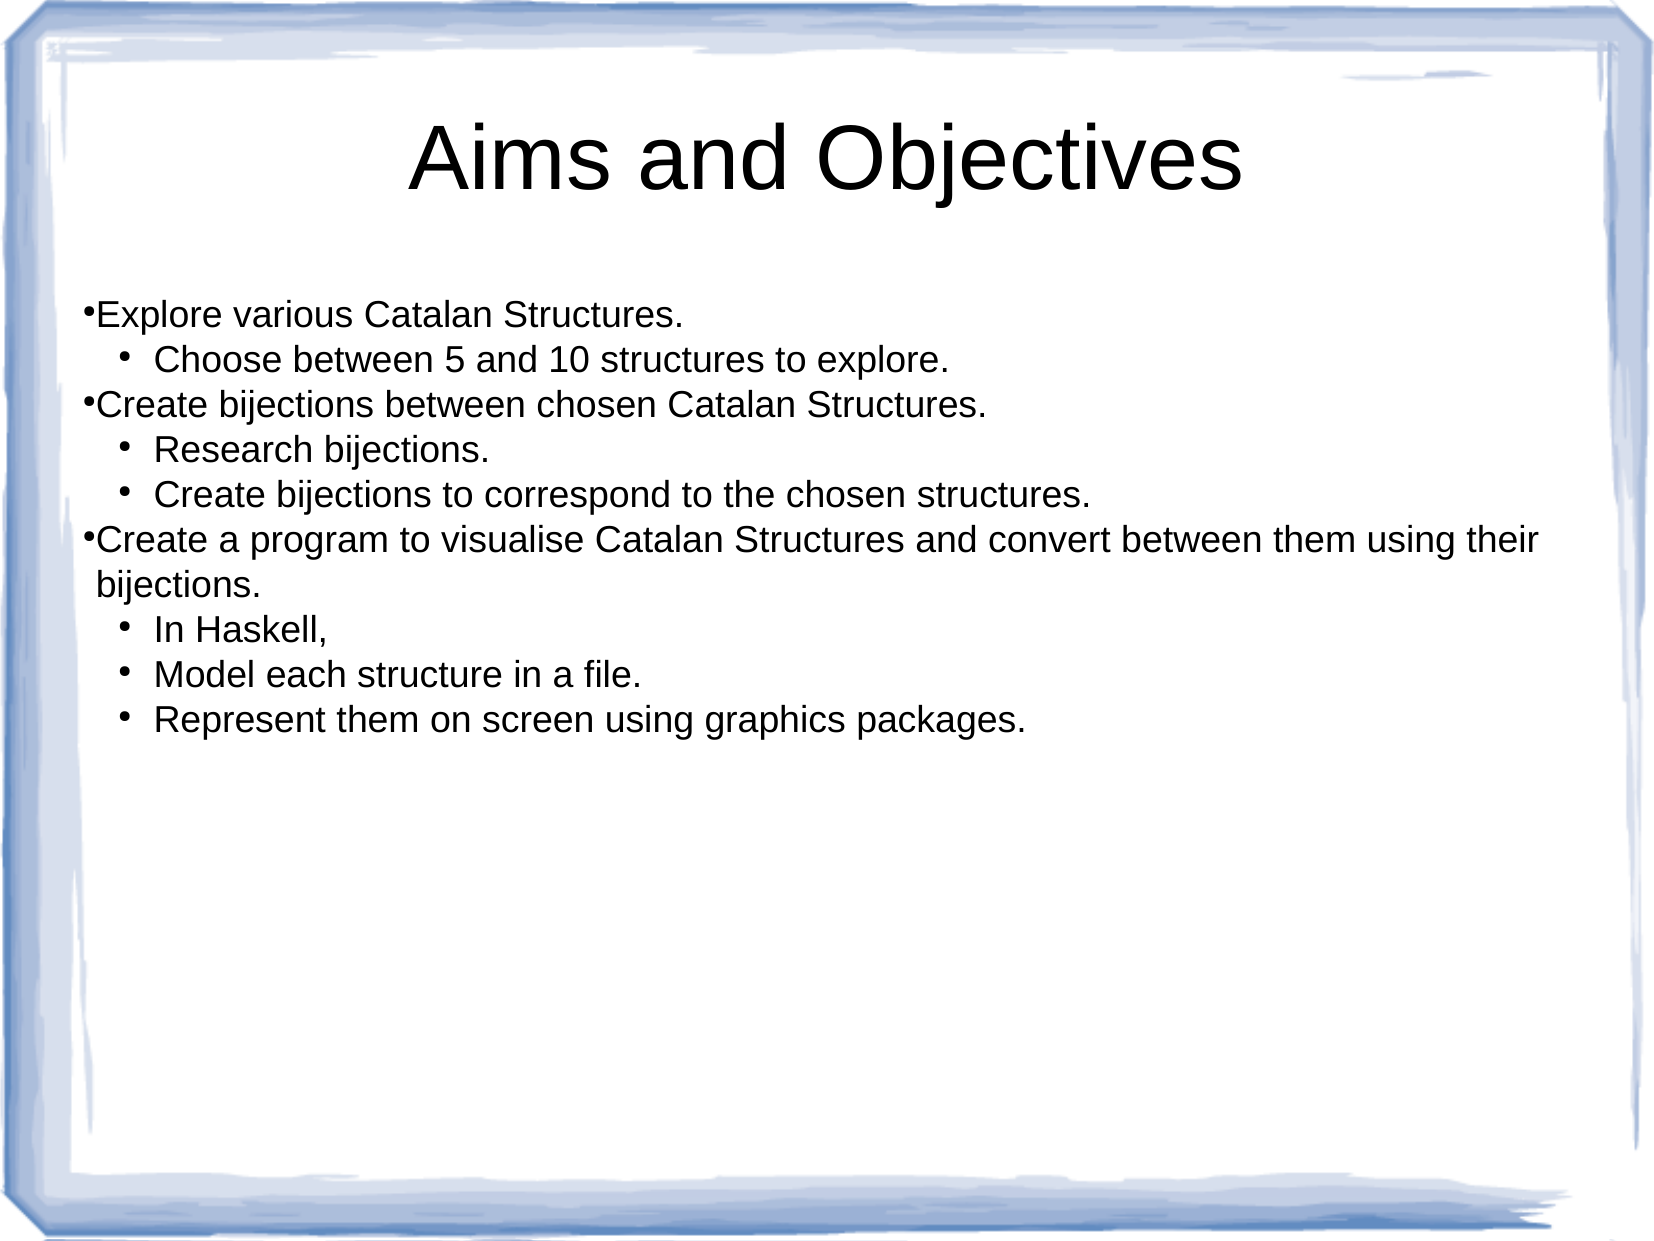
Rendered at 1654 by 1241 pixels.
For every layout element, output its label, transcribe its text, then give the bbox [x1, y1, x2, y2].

picture [0, 0, 1654, 1241]
text_box Explore various Catalan Structures. Choose between 5 and 10 structures to explore. Create bijections between chosen Catalan Structures. Research bijections. Create bijections to correspond to the chosen structures. Create a program to visualise Catalan Structures and convert between them using their bijections. In Haskell, Model each structure in a file. Represent them on screen using graphics packages. [82, 290, 1538, 1241]
text_box Aims and Objectives [82, 49, 1571, 257]
